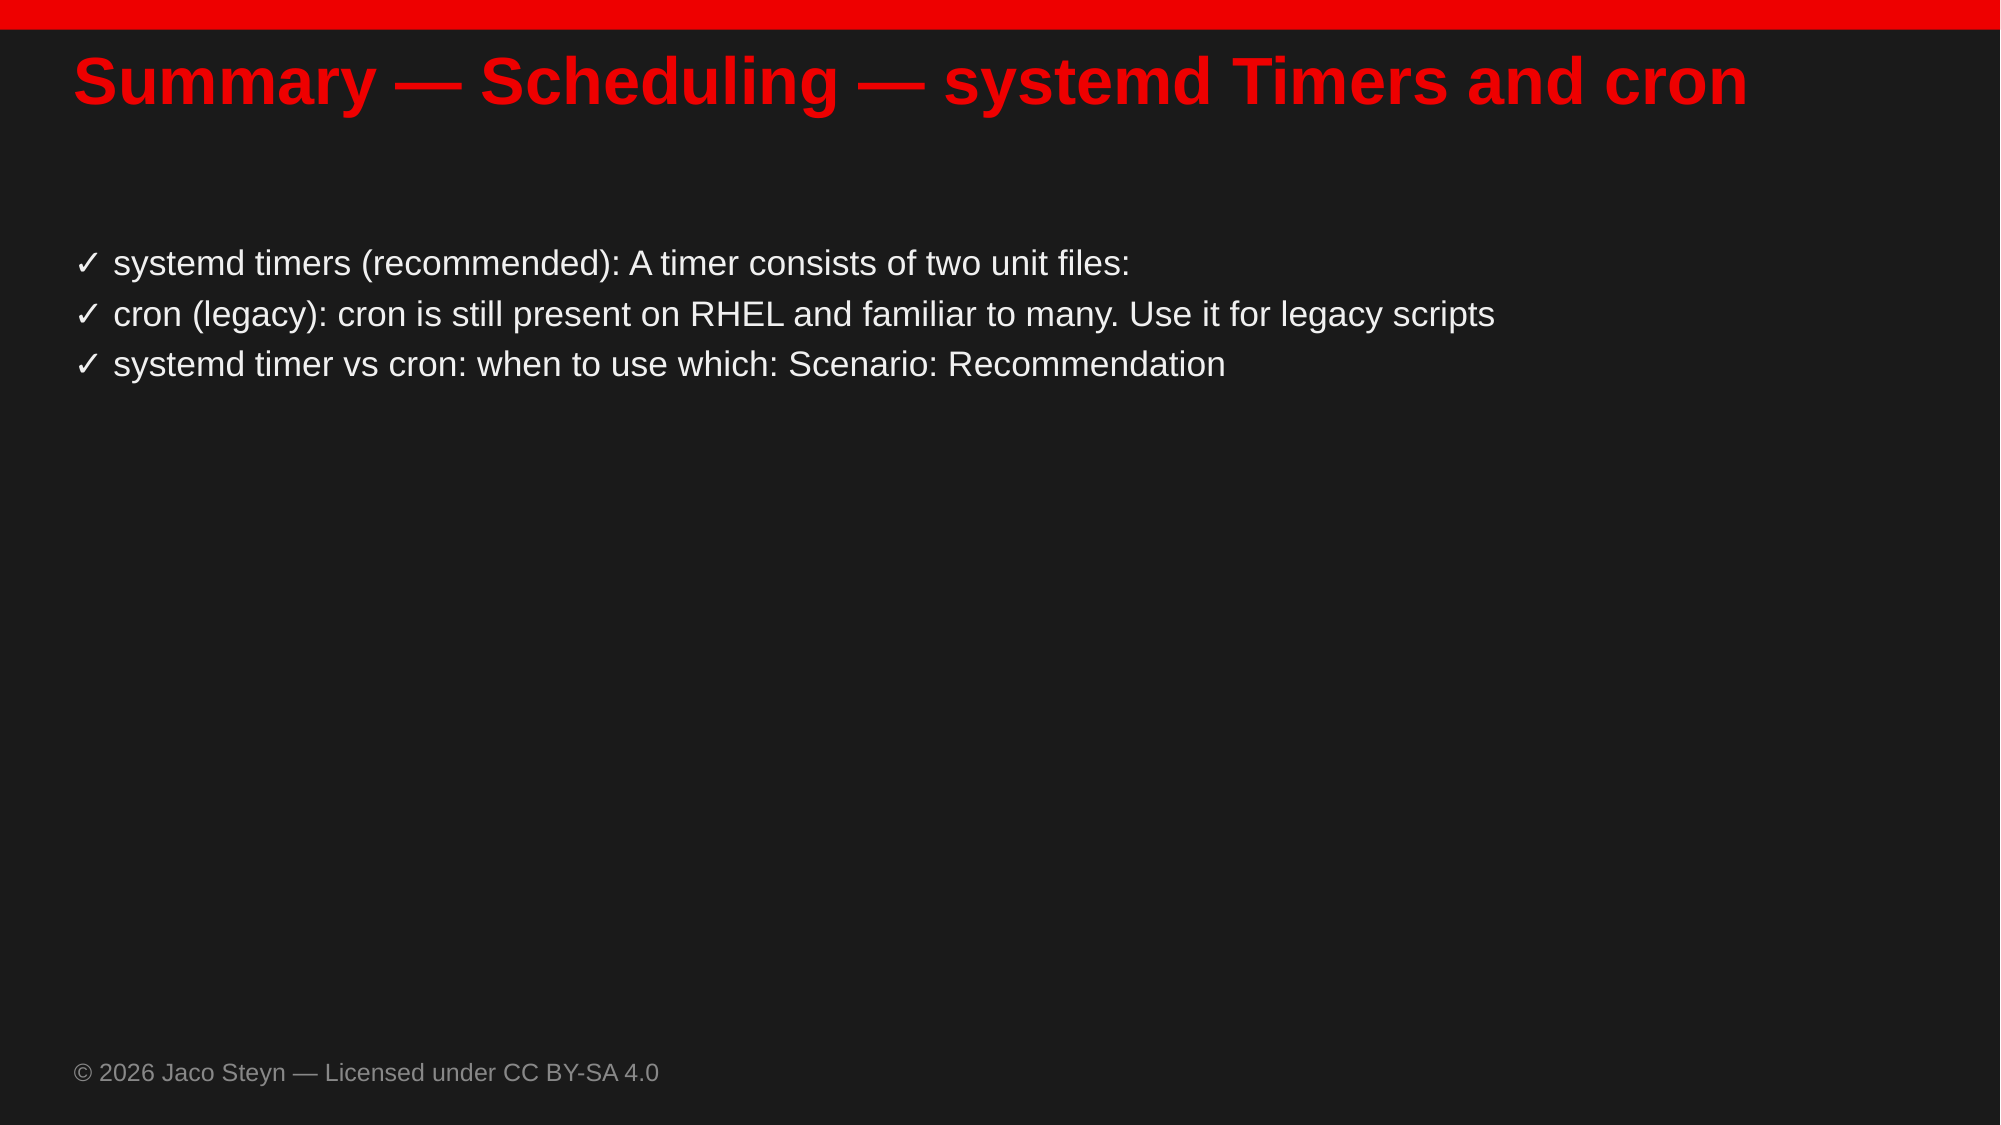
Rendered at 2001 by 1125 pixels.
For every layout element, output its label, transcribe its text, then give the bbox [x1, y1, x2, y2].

text_box Summary — Scheduling — systemd Timers and cron [59, 36, 1942, 208]
text_box © 2026 Jaco Steyn — Licensed under CC BY-SA 4.0 [59, 1051, 1942, 1093]
text_box ✓ systemd timers (recommended): A timer consists of two unit files: ✓ cron (legacy): cron is still present on RHEL and familiar to many. Use it for legacy scripts ✓ systemd timer vs cron: when to use which: Scenario: Recommendation [59, 236, 1942, 1037]
text_box [0, 0, 2001, 30]
